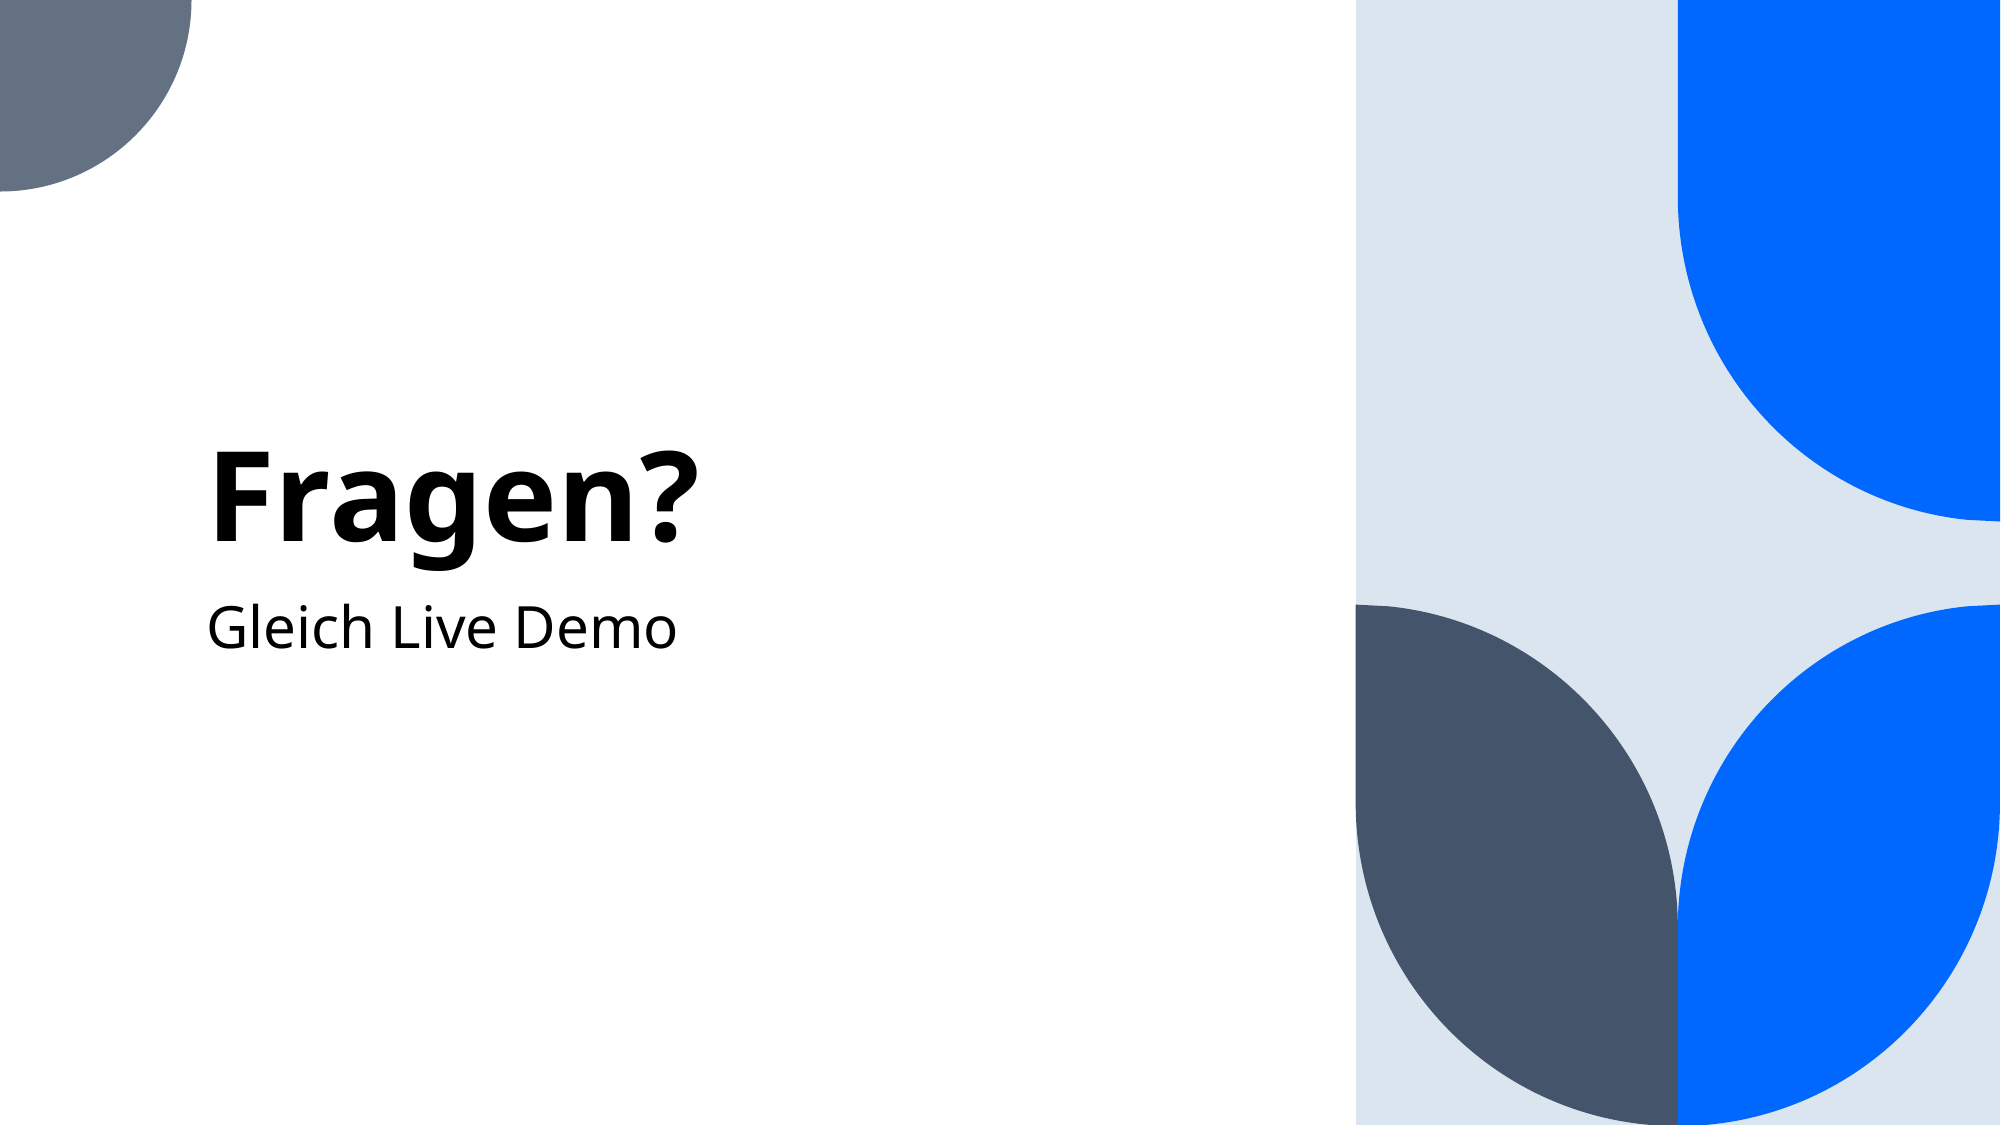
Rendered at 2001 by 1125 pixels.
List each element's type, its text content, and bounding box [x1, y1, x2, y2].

title Fragen? [191, 184, 1212, 576]
subtitle Gleich Live Demo [191, 590, 1212, 960]
